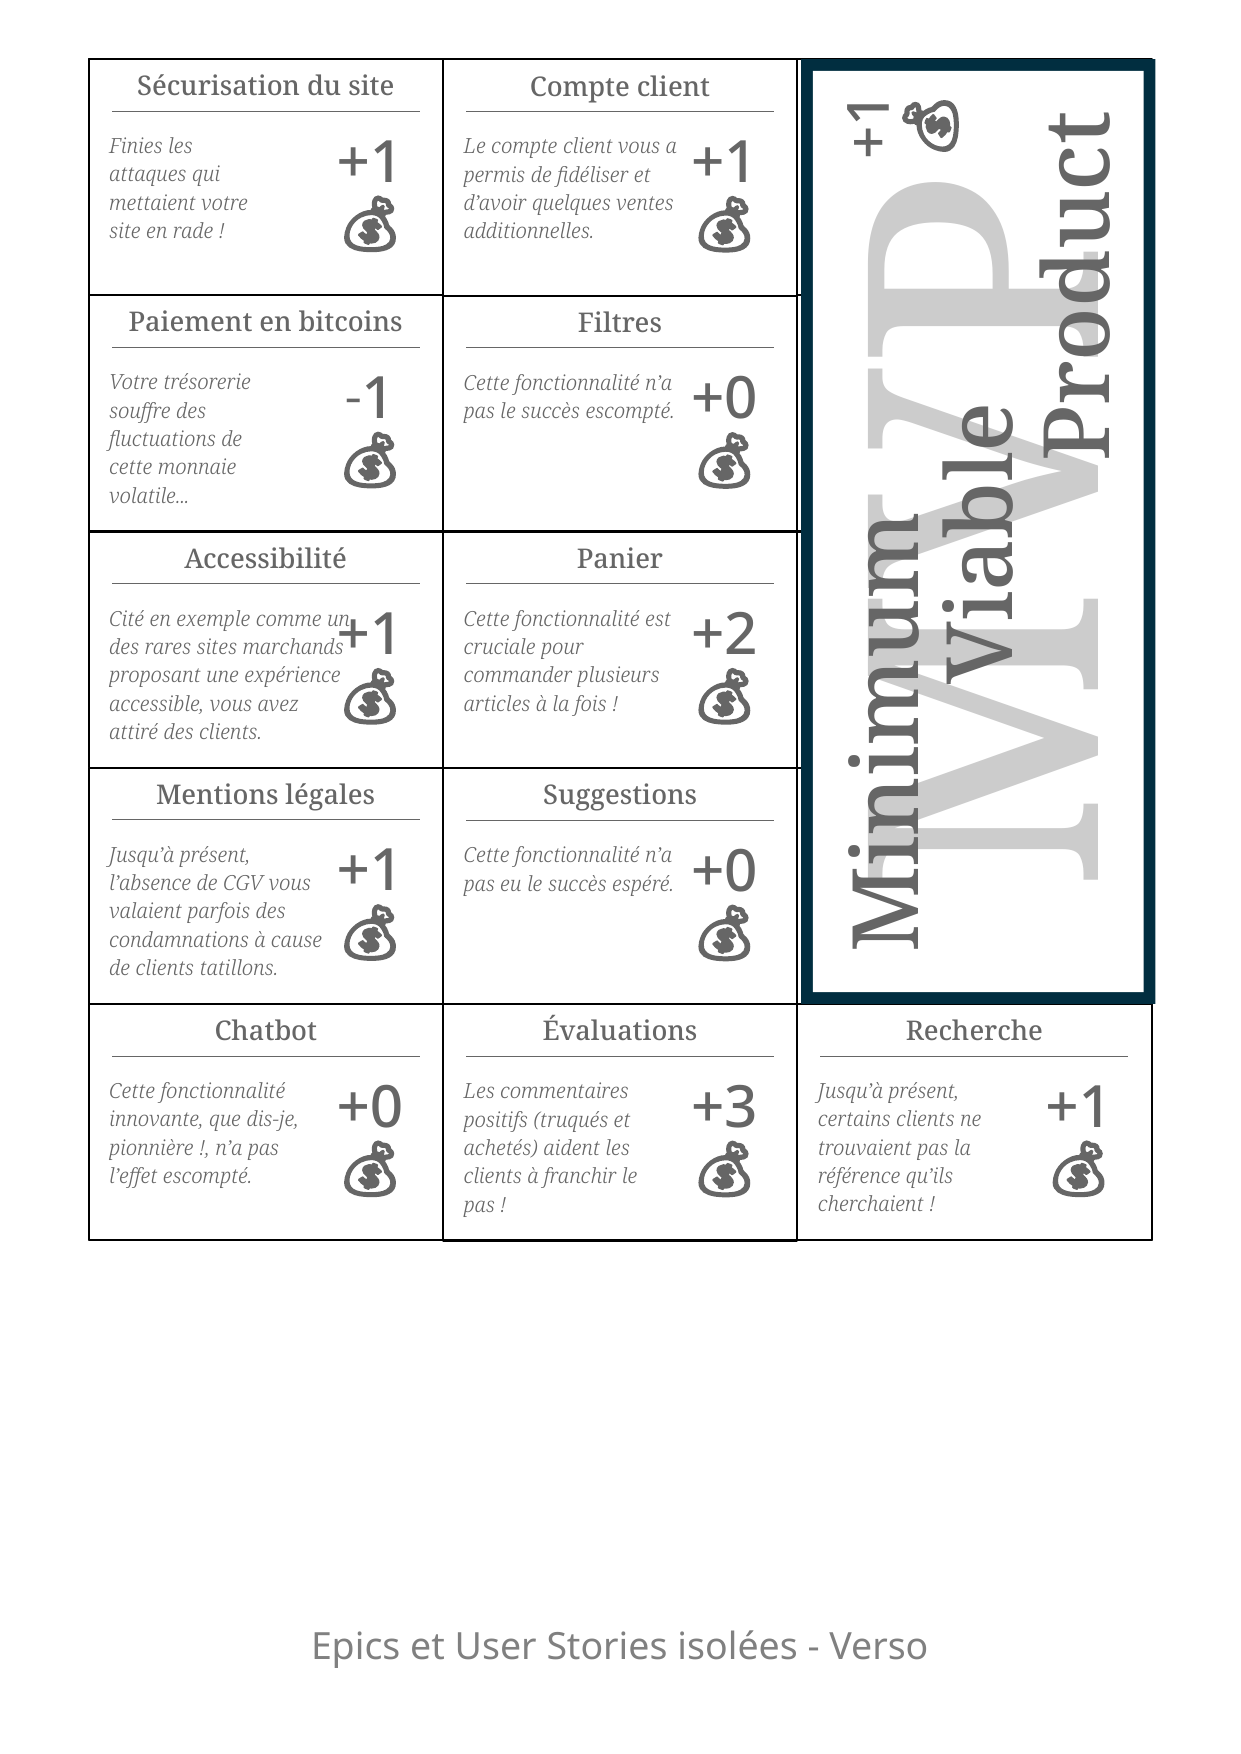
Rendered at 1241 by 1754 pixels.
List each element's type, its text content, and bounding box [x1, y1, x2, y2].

text_box Cette fonctionnalité n’a pas eu le succès espéré. [448, 833, 697, 999]
text_box Cette fonctionnalité innovante, que dis-je, pionnière !, n’a pas l’effet escompté. [94, 1068, 343, 1235]
text_box Votre trésorerie souffre des fluctuations de cette monnaie volatile... [94, 360, 284, 517]
text_box [88, 59, 1156, 295]
text_box Cette fonctionnalité n’a pas le succès escompté. [448, 360, 697, 526]
text_box Suggestions [442, 768, 753, 820]
text_box +1 💰 [697, 124, 786, 278]
text_box Finies les attaques qui mettaient votre site en rade ! [94, 124, 284, 252]
text_box Les commentaires positifs (truqués et achetés) aident les clients à franchir le pas ! [448, 1069, 697, 1235]
text_box [88, 1056, 1152, 1241]
text_box Jusqu’à présent, l’absence de CGV vous valaient parfois des condamnations à cause de clients tatillons. [94, 832, 343, 999]
text_box +2 💰 [697, 596, 753, 751]
text_box ˗1 💰 [308, 360, 432, 514]
text_box +1 💰 [1052, 1068, 1140, 1223]
text_box [88, 820, 1156, 1004]
text_box Chatbot [88, 1004, 442, 1056]
text_box +0 💰 [697, 833, 786, 987]
text_box +1 💰 [343, 832, 432, 987]
text_box +1 💰 [367, 596, 432, 751]
text_box Compte client [442, 59, 798, 112]
text_box +1 💰 [830, 64, 985, 188]
text_box Accessibilité [88, 531, 442, 584]
text_box Cette fonctionnalité est cruciale pour commander plusieurs articles à la fois ! [448, 596, 697, 762]
text_box Recherche [797, 1004, 1152, 1056]
text_box Filtres [442, 295, 753, 348]
text_box +1 💰 [308, 124, 432, 266]
text_box Jusqu’à présent, certains clients ne trouvaient pas la référence qu’ils cherchaient ! [803, 1068, 1052, 1235]
text_box +0 💰 [343, 1068, 432, 1223]
text_box Cité en exemple comme un des rares sites marchands proposant une expérience accessible, vous avez attiré des clients. [94, 596, 367, 762]
text_box Product [1003, 64, 1144, 508]
text_box Évaluations [442, 1004, 797, 1057]
text_box [88, 348, 753, 531]
text_box Epics et User Stories isolées - Verso [59, 1594, 1182, 1695]
text_box Sécurisation du site [88, 59, 442, 111]
text_box [88, 584, 753, 768]
text_box MVP [953, 153, 1193, 910]
text_box Panier [442, 531, 753, 584]
text_box +3 💰 [697, 1069, 786, 1223]
text_box MVP [753, 153, 1003, 910]
text_box +0 💰 [697, 360, 753, 515]
text_box Viable [907, 283, 1048, 804]
text_box Minimum [812, 472, 953, 993]
text_box Paiement en bitcoins [88, 295, 442, 348]
text_box Le compte client vous a permis de fidéliser et d’avoir quelques ventes additionnelles. [448, 124, 697, 290]
text_box Mentions légales [88, 768, 442, 820]
